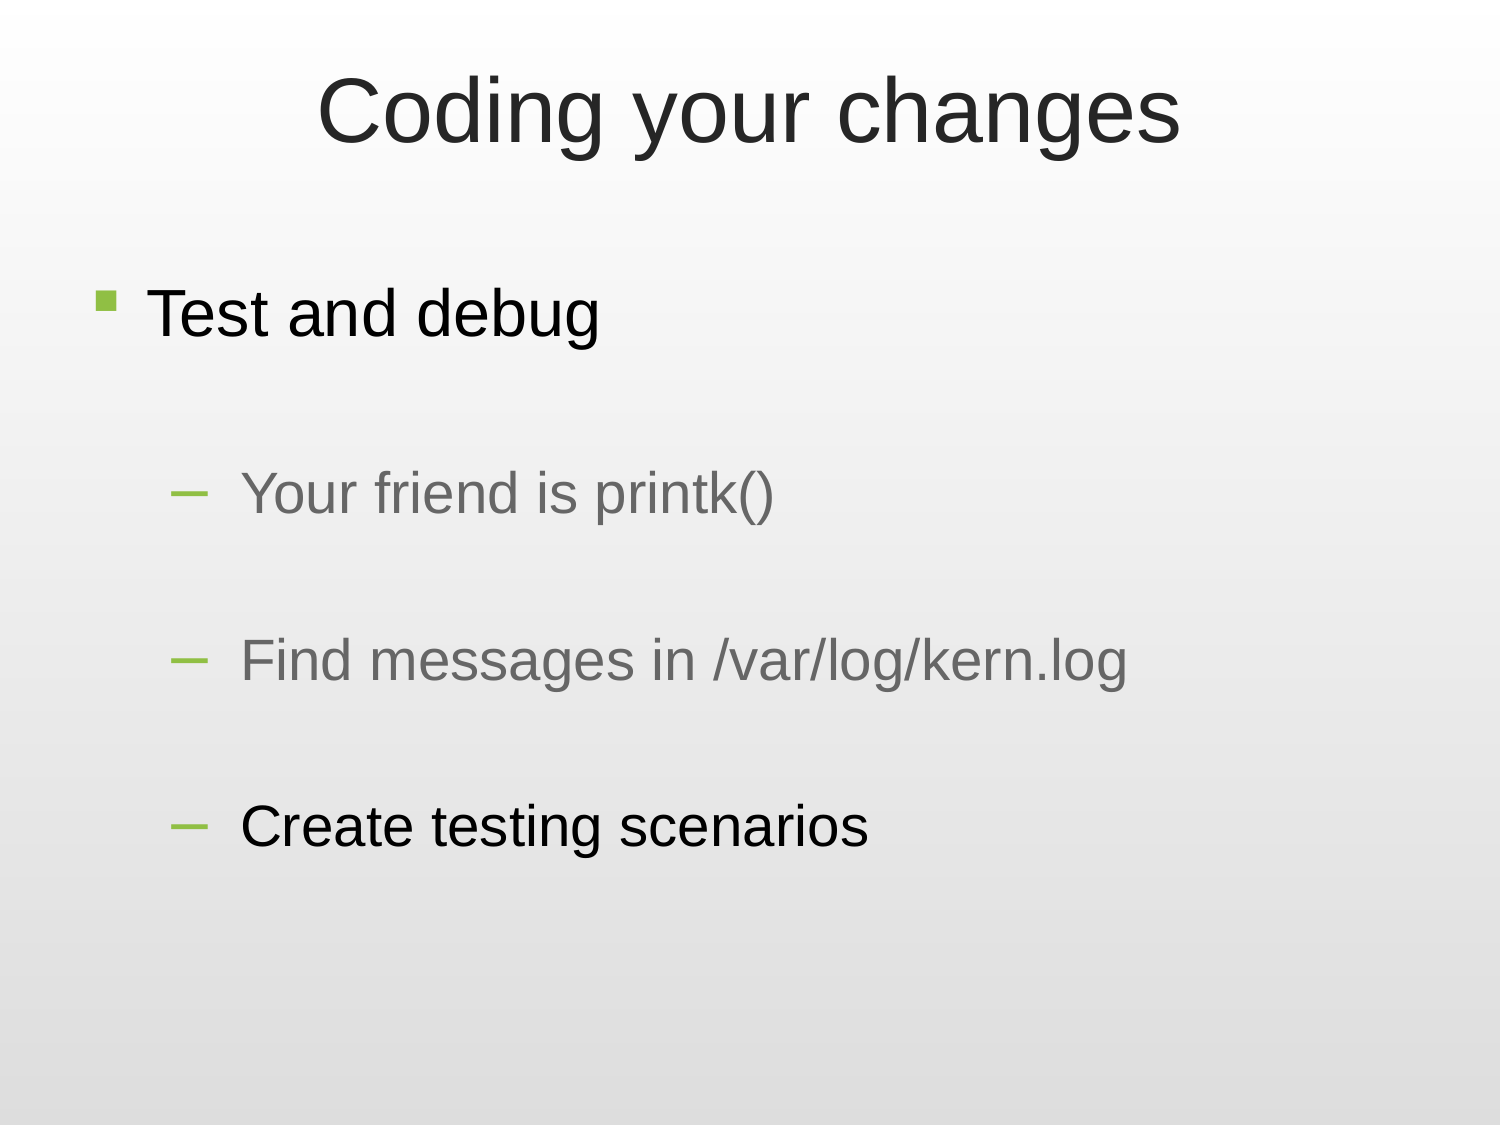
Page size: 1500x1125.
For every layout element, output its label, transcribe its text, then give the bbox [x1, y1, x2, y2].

title Coding your changes [75, 19, 1425, 191]
list Test and debug Your friend is printk() Find messages in /var/log/kern.log Create testing scenarios [75, 262, 1425, 1005]
